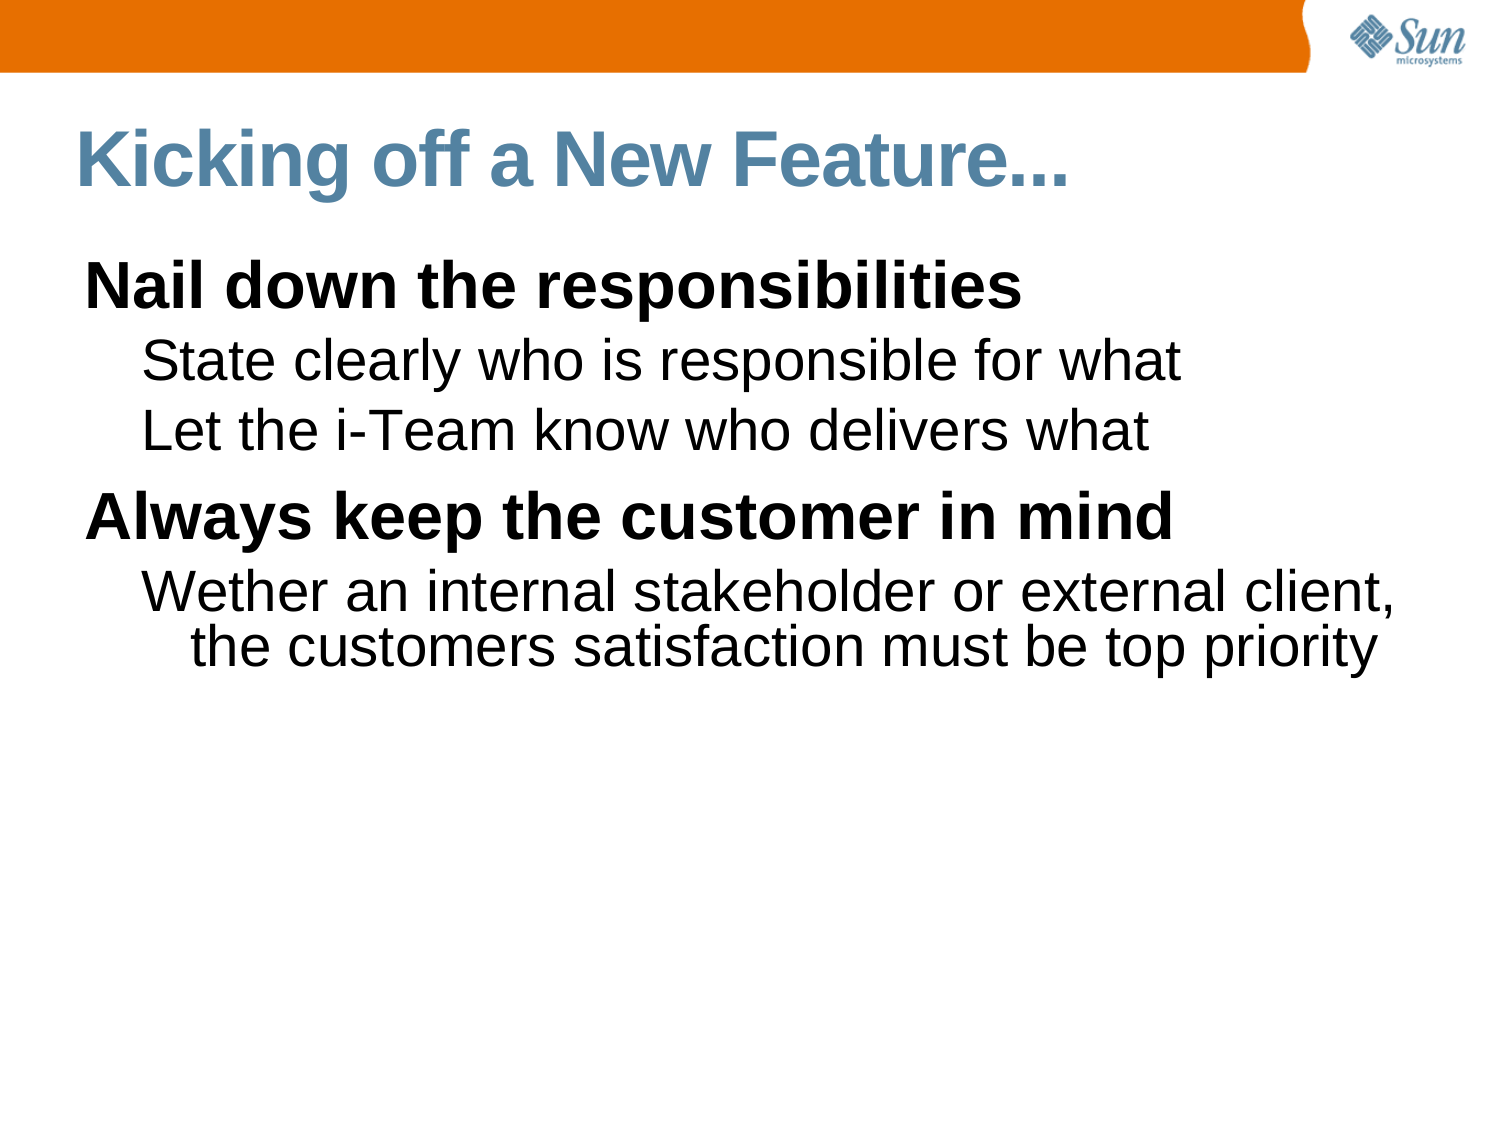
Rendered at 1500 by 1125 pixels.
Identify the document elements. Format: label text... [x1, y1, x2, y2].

picture [0, 0, 1500, 75]
title Kicking off a New Feature... [75, 122, 1438, 228]
list Nail down the responsibilities State clearly who is responsible for what Let the i-Team know who delivers what Always keep the customer in mind Wether an internal stakeholder or external client, the customers satisfaction must be top priority [64, 257, 1402, 1017]
